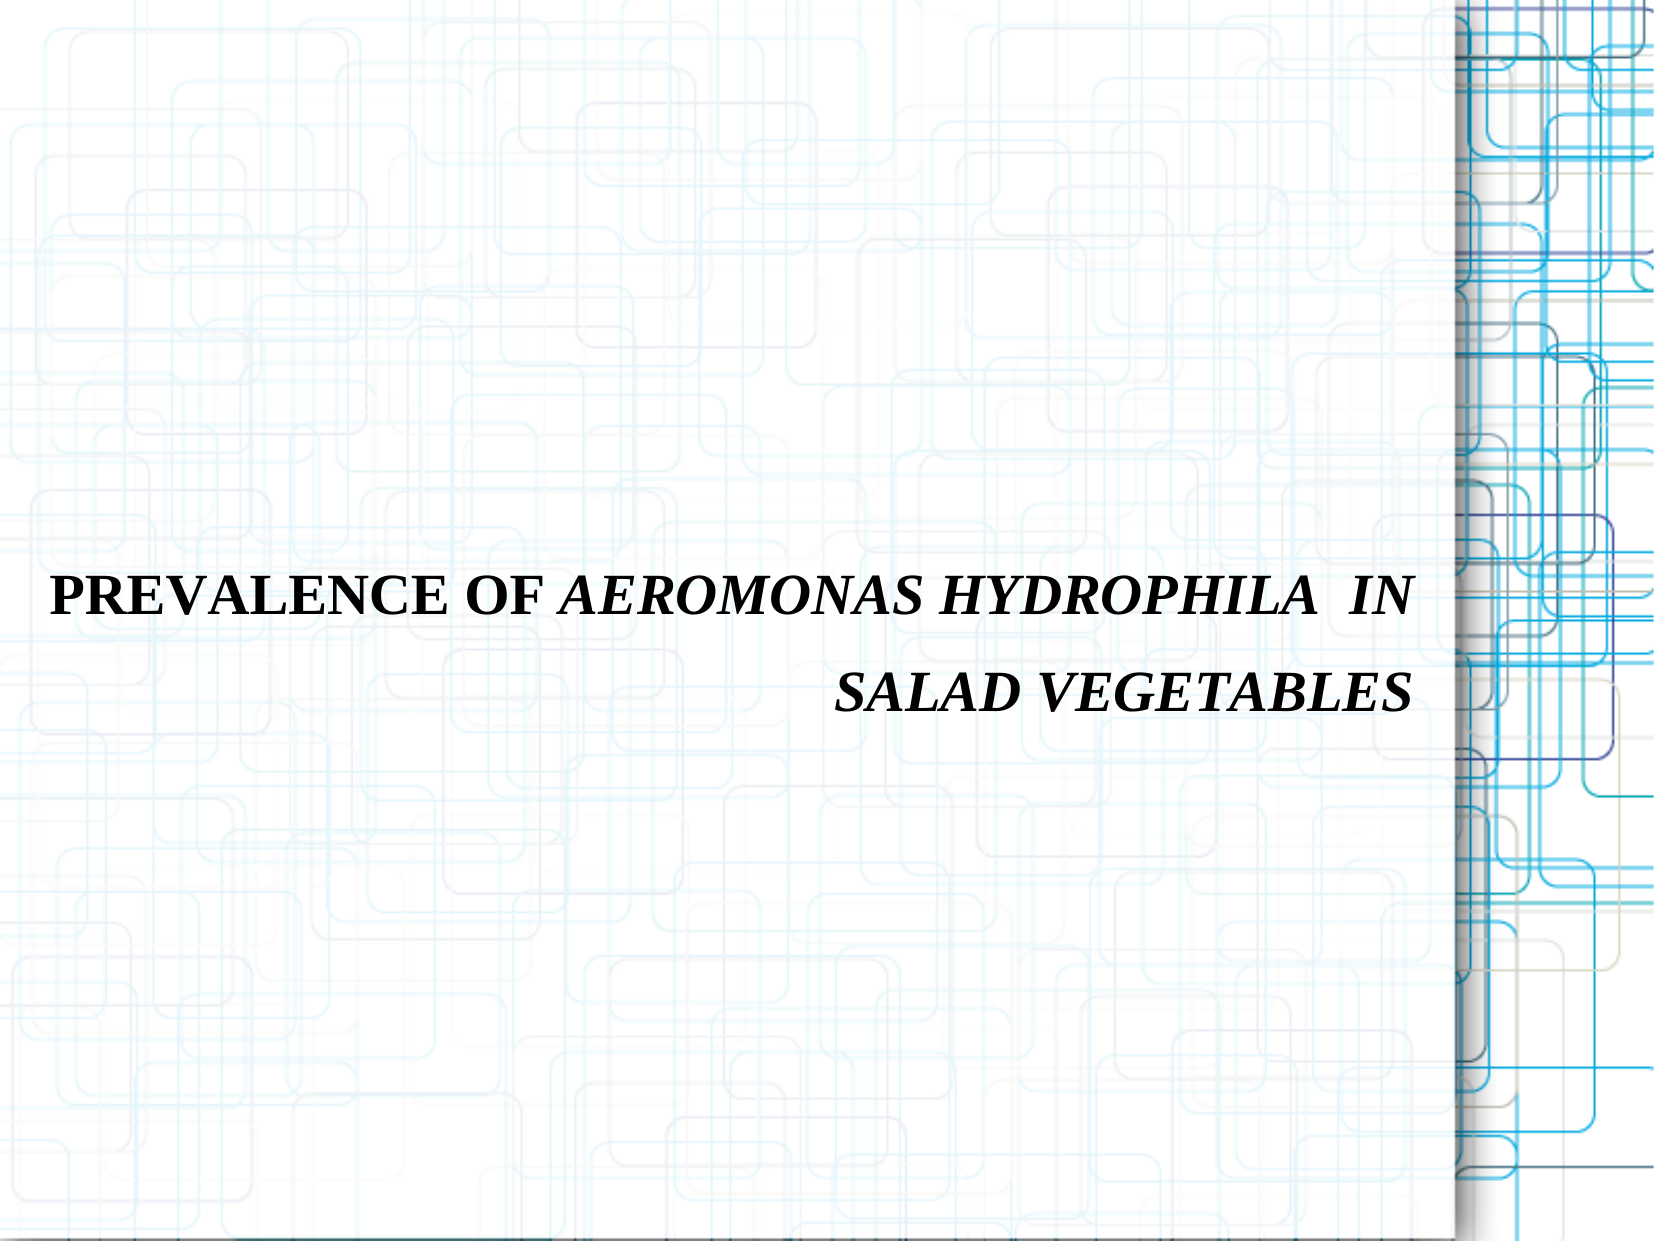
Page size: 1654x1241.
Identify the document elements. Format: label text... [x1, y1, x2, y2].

title PREVALENCE OF AEROMONAS HYDROPHILA IN SALAD VEGETABLES [47, 238, 1418, 1016]
picture [0, 0, 1654, 1241]
